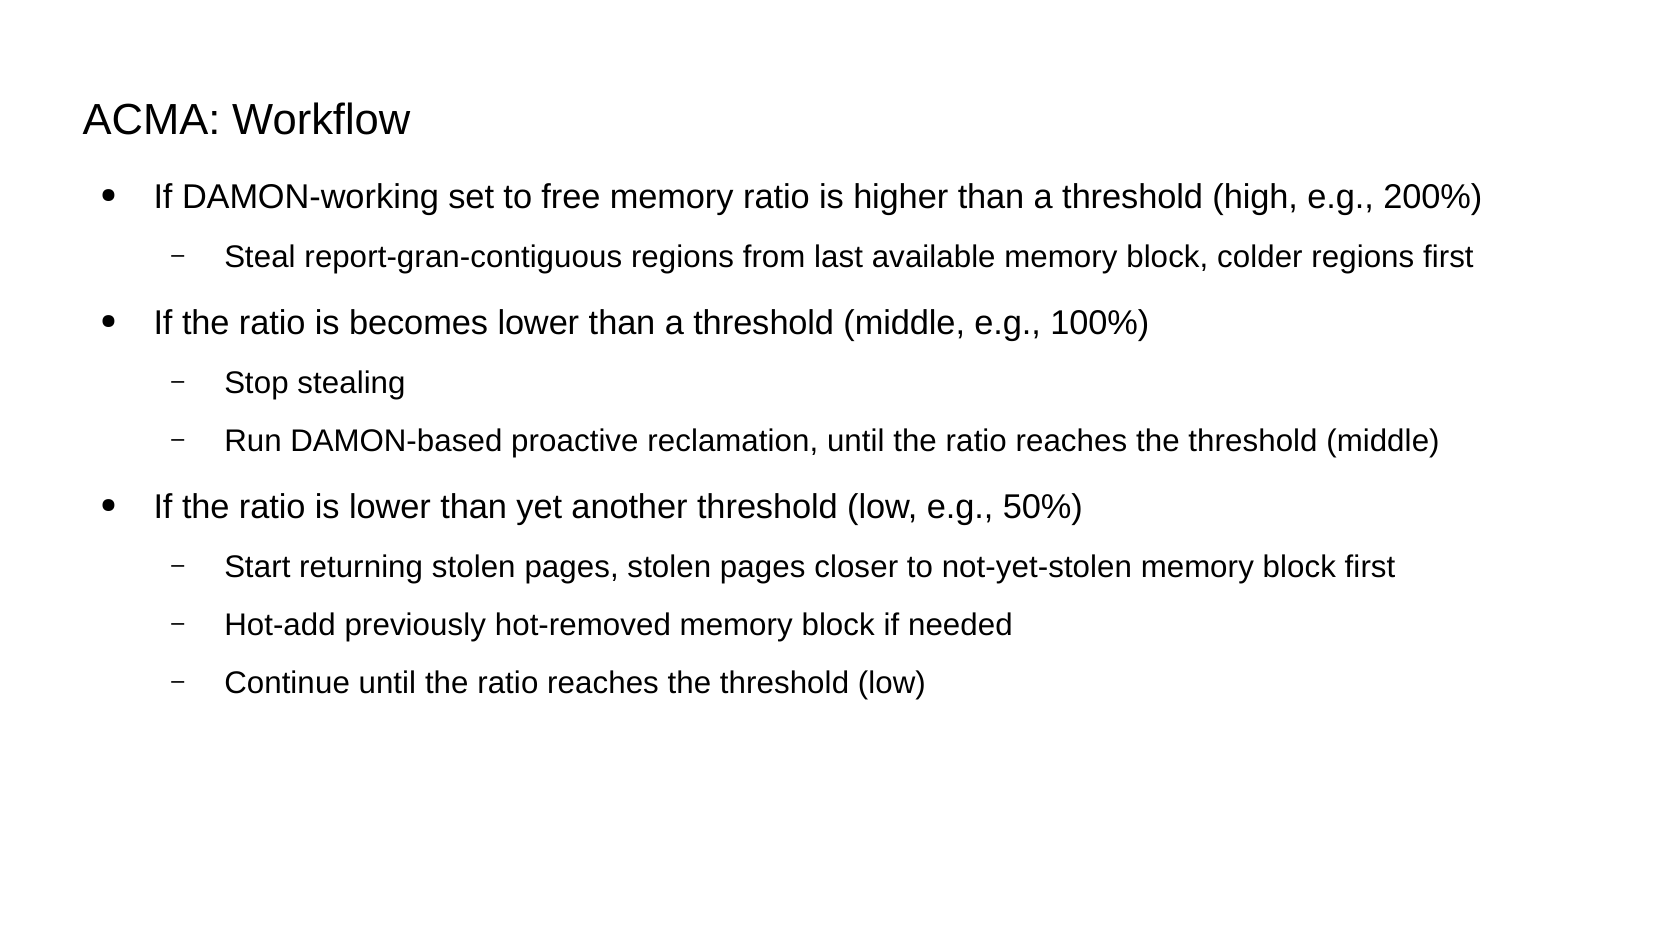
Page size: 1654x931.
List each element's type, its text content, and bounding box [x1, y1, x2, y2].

list If DAMON-working set to free memory ratio is higher than a threshold (high, e.g., 200%) Steal report-gran-contiguous regions from last available memory block, colder regions first If the ratio is becomes lower than a threshold (middle, e.g., 100%) Stop stealing Run DAMON-based proactive reclamation, until the ratio reaches the threshold (middle) If the ratio is lower than yet another threshold (low, e.g., 50%) Start returning stolen pages, stolen pages closer to not-yet-stolen memory block first Hot-add previously hot-removed memory block if needed Continue until the ratio reaches the threshold (low) [82, 177, 1571, 833]
title ACMA: Workflow [82, 81, 1571, 157]
